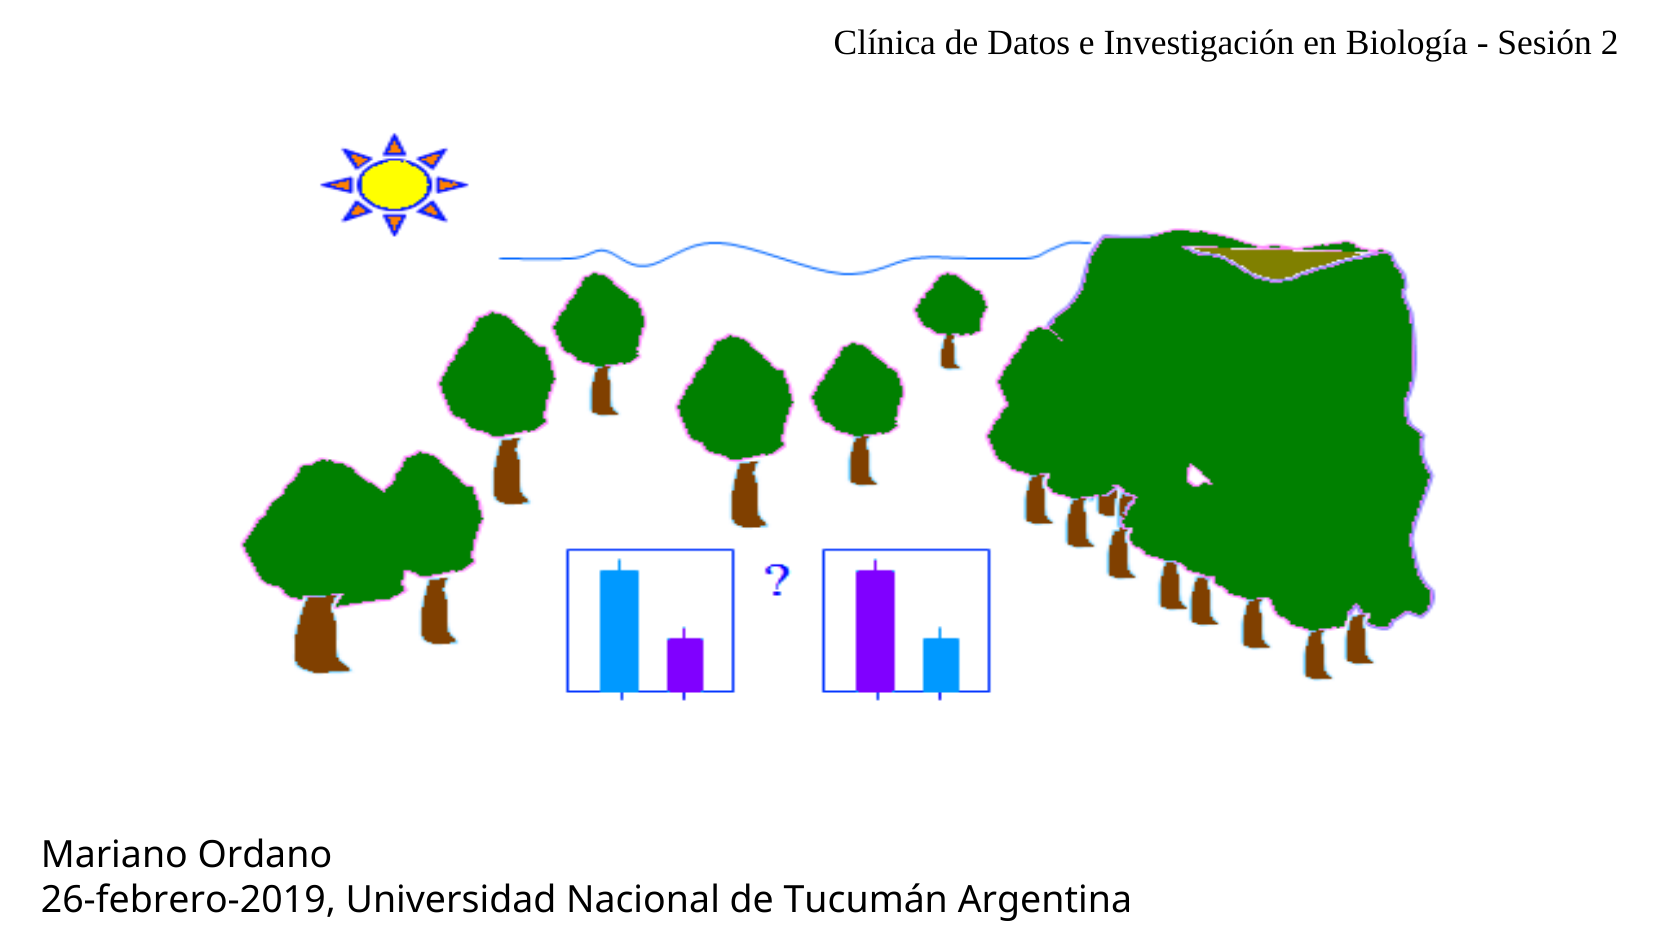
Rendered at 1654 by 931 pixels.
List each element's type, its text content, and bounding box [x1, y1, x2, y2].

text_box Clínica de Datos e Investigación en Biología - Sesión 2 [338, 11, 1634, 70]
picture [200, 93, 1441, 792]
text_box Mariano Ordano 26-febrero-2019, Universidad Nacional de Tucumán Argentina [26, 821, 1374, 928]
